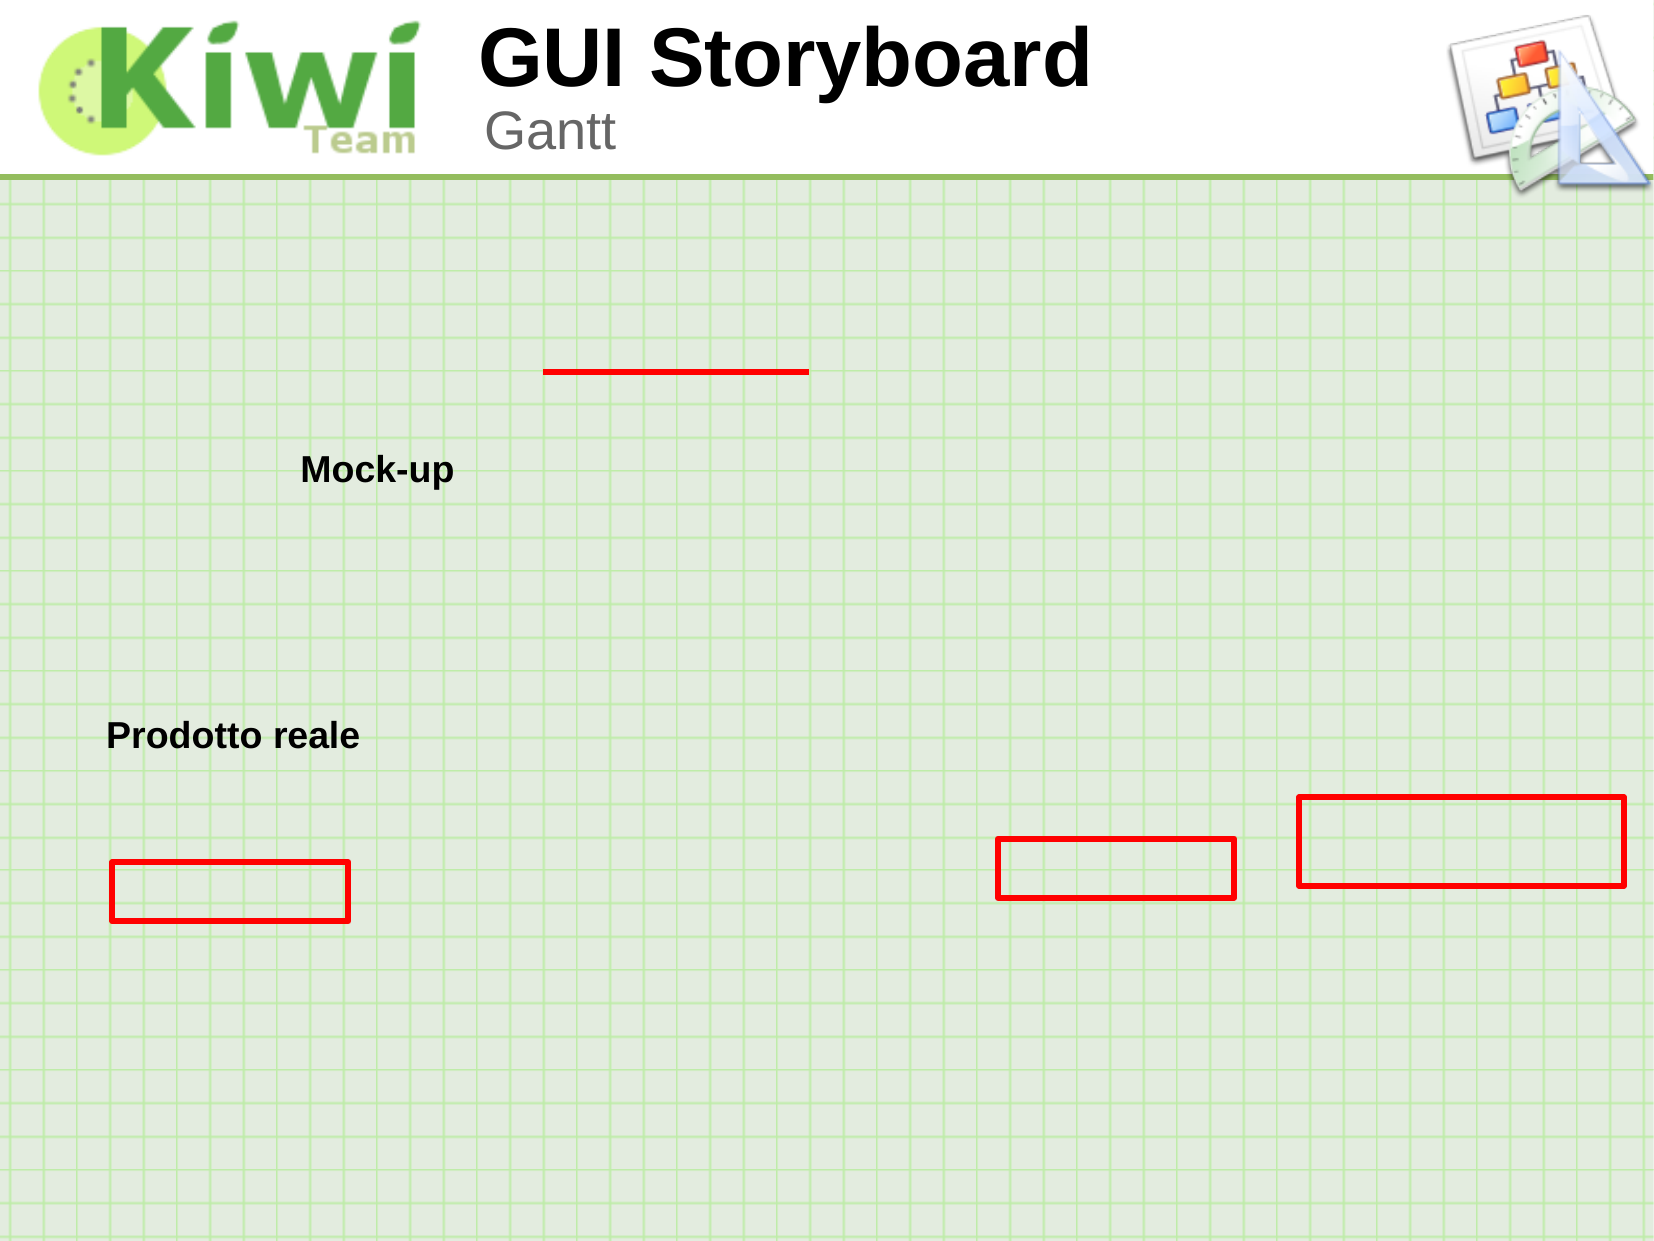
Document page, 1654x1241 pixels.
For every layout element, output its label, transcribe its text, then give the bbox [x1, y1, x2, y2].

title GUI Storyboard [478, 8, 1211, 107]
title Gantt [484, 88, 1312, 173]
picture [0, 0, 1654, 1241]
text_box [0, 0, 1446, 174]
picture [29, 7, 438, 166]
text_box Prodotto reale [88, 703, 379, 768]
text_box Mock-up [282, 438, 473, 502]
